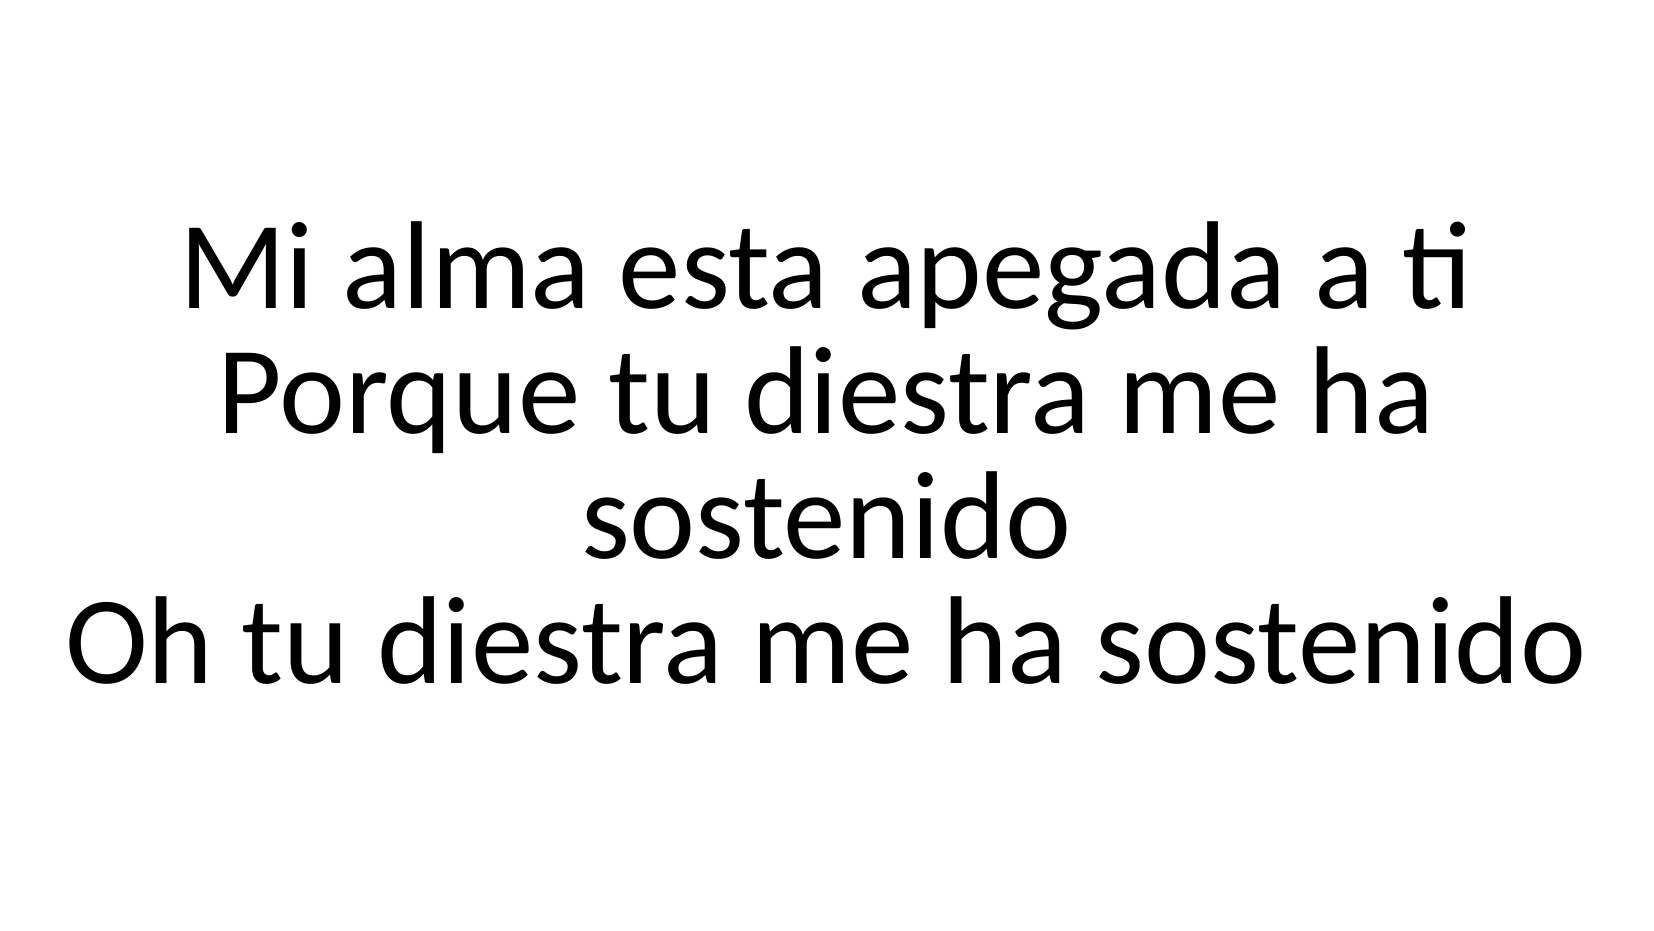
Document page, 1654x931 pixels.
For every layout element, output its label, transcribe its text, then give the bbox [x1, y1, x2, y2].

title Mi alma esta apegada a ti Porque tu diestra me ha sostenido Oh tu diestra me ha sostenido [0, 0, 1654, 931]
